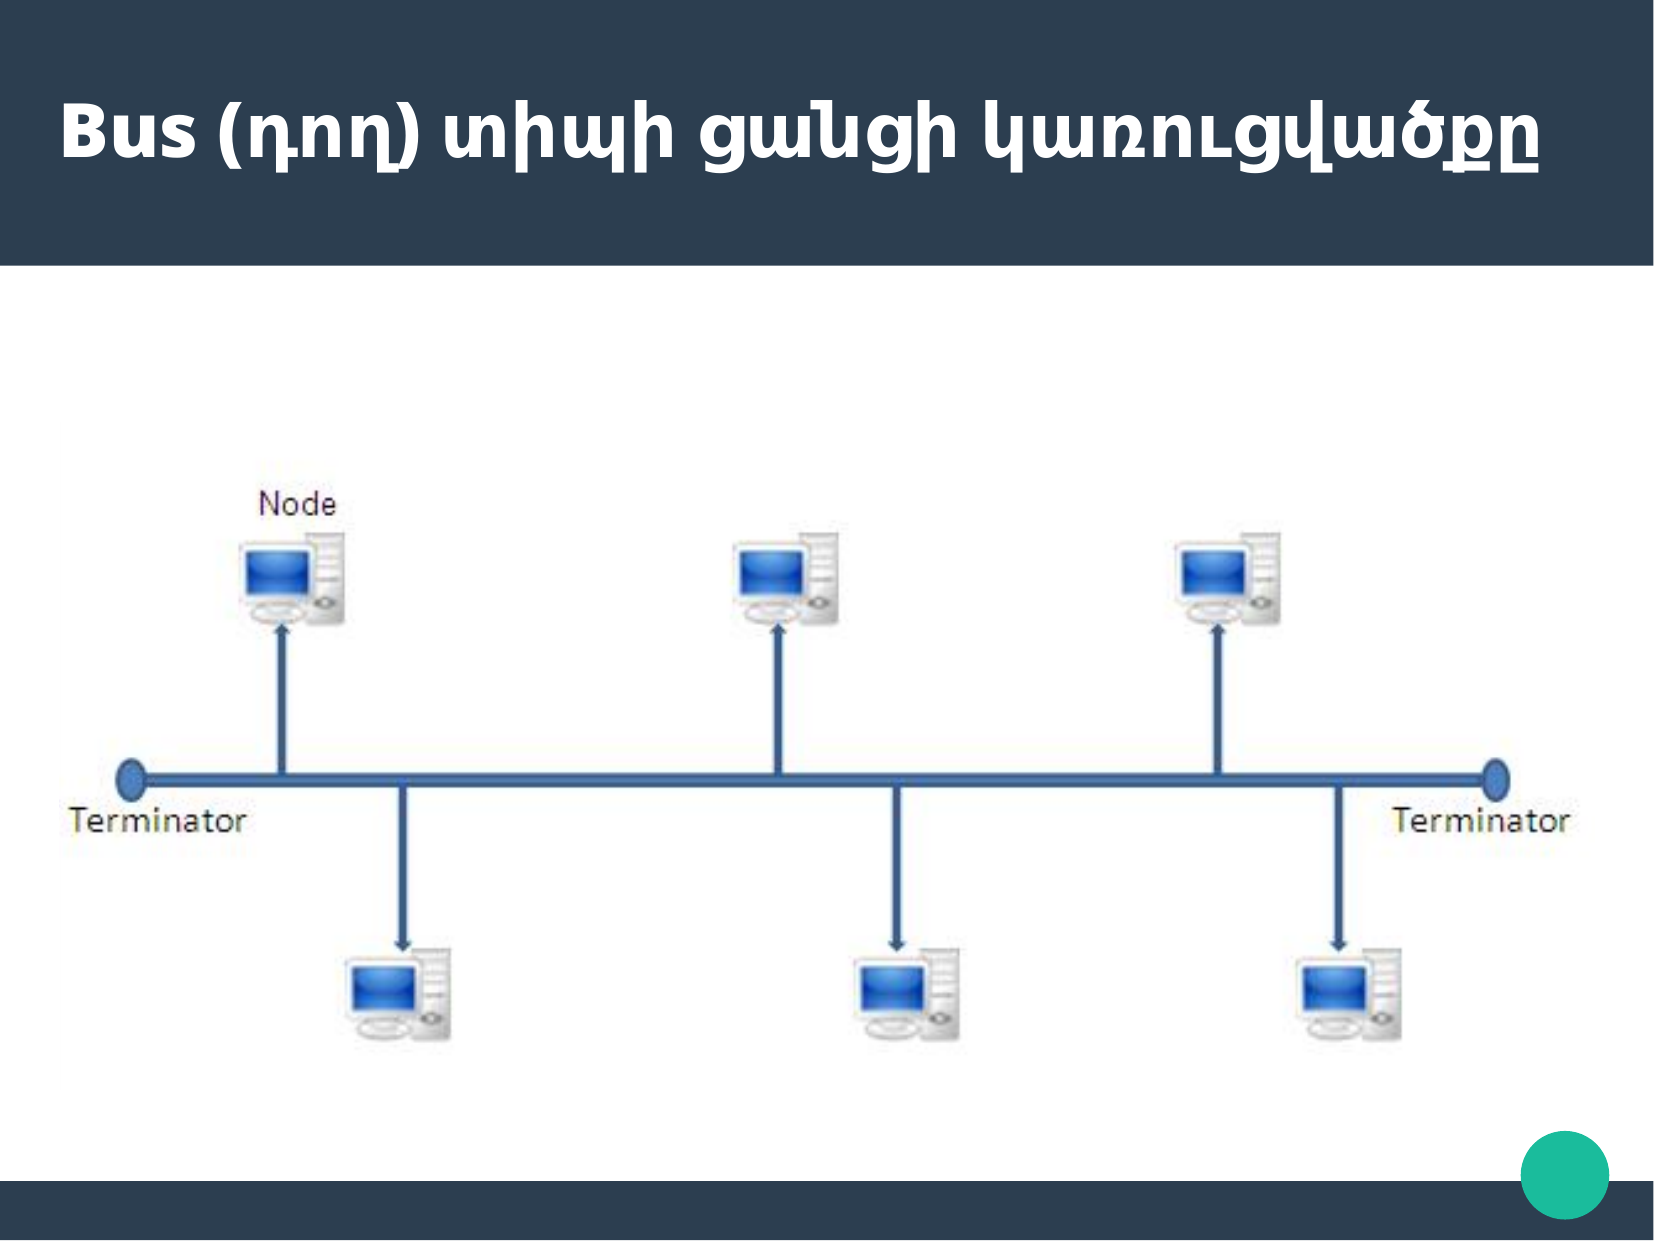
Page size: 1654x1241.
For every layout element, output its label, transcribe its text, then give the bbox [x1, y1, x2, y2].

picture [59, 422, 1595, 1090]
title Bus (դող) տիպի ցանցի կառուցվածքը [59, 49, 1595, 207]
